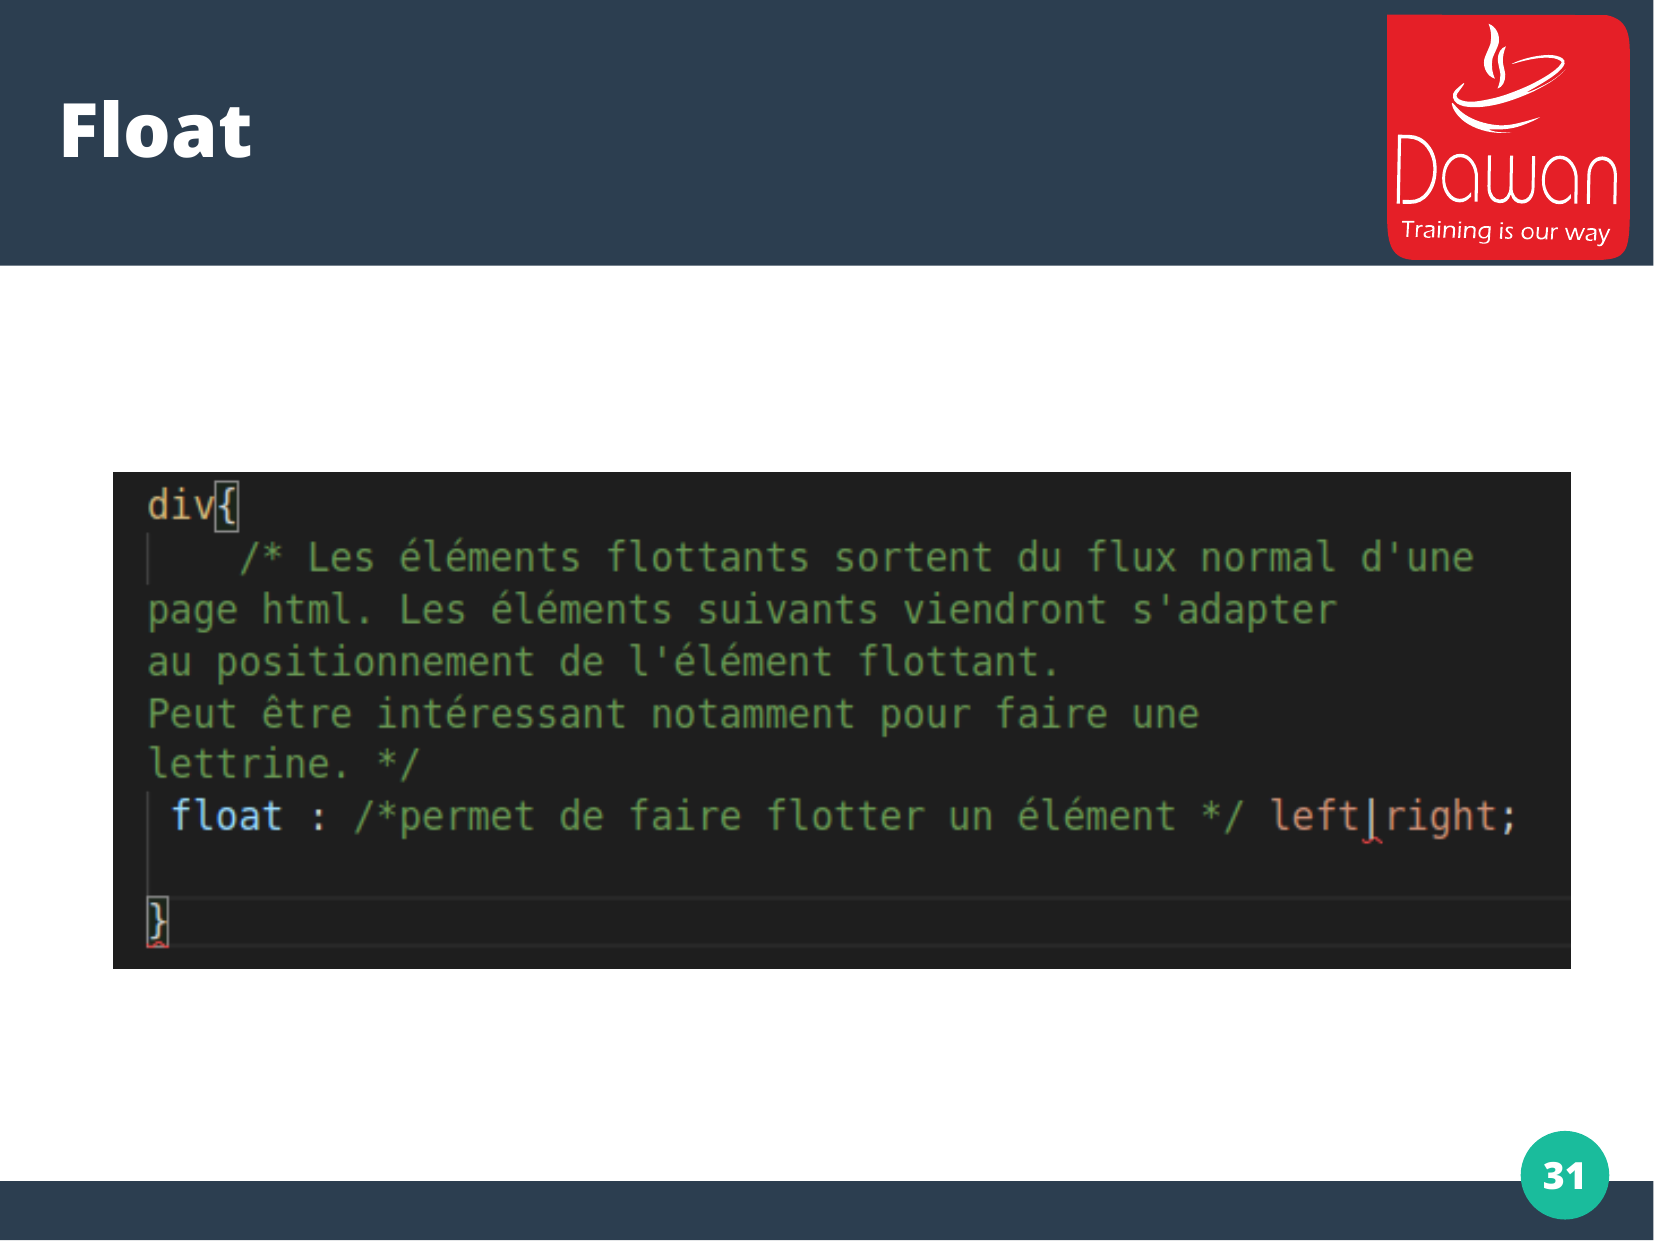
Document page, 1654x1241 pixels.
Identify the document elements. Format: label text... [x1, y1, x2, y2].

title Float [59, 49, 1387, 207]
picture [113, 472, 1571, 969]
picture [1387, 14, 1630, 260]
